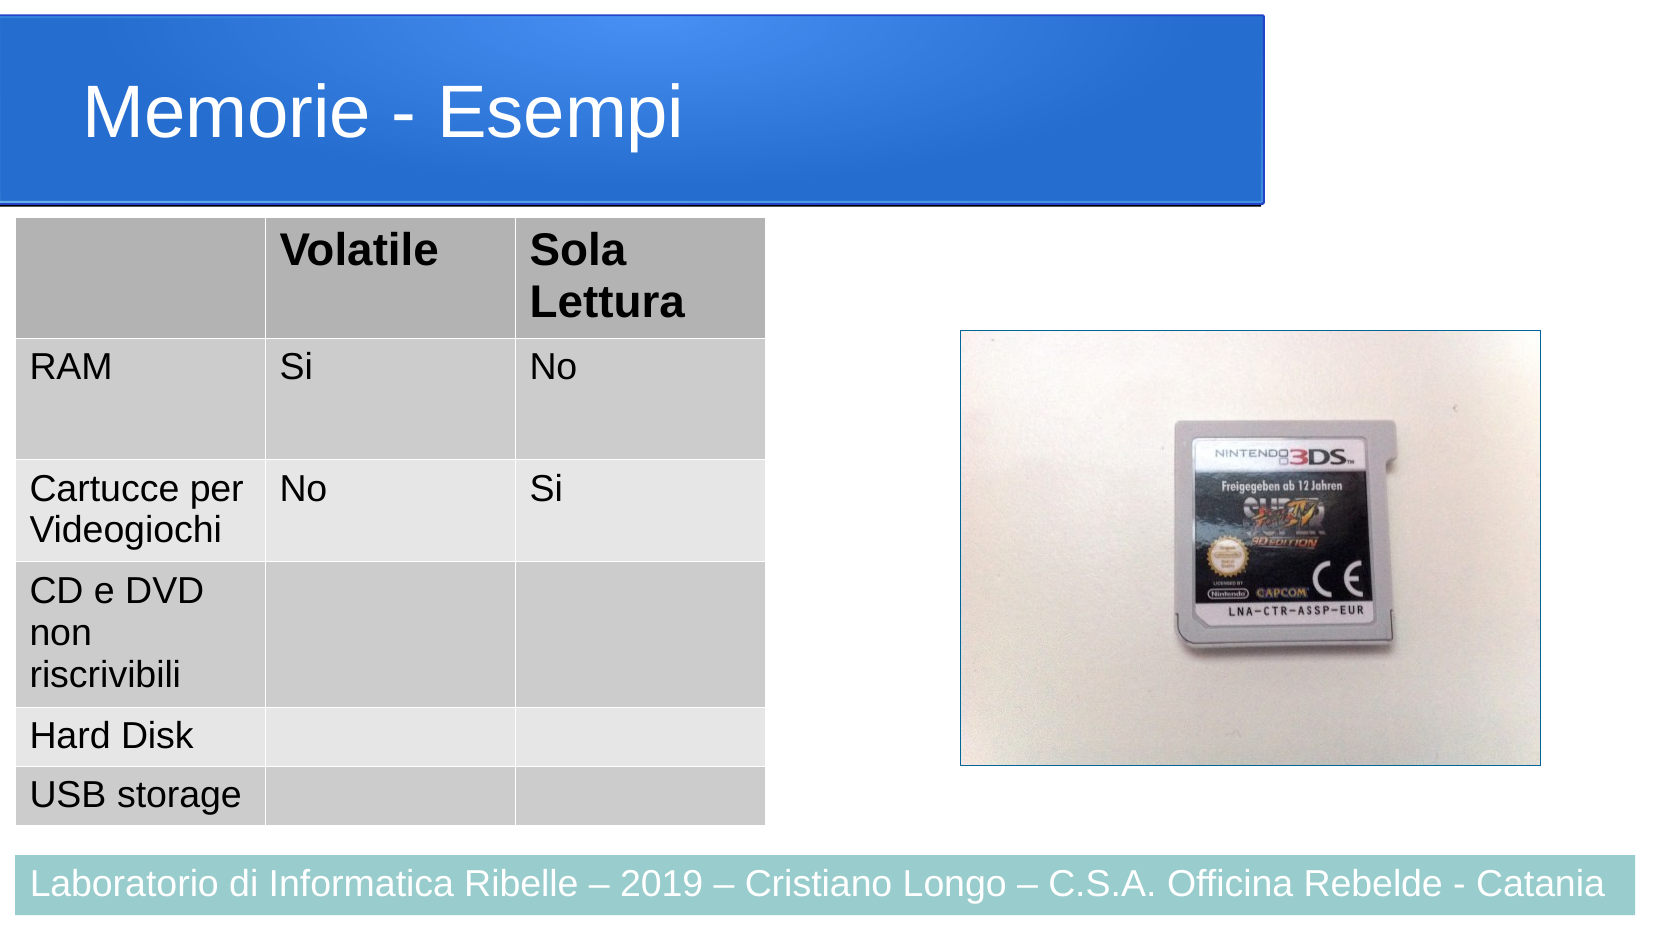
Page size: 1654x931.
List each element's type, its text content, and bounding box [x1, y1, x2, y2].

table_header [16, 218, 265, 338]
table_cell [266, 562, 515, 707]
table_cell Cartucce per Videogiochi [16, 460, 265, 561]
table_cell No [266, 460, 515, 561]
table_cell RAM [16, 339, 265, 459]
table_cell [516, 708, 765, 766]
table_cell [516, 767, 765, 825]
picture [962, 332, 1539, 764]
table_cell Si [266, 339, 515, 459]
title Memorie - Esempi [82, 29, 1235, 196]
table_cell No [516, 339, 765, 459]
table_cell [266, 708, 515, 766]
table_cell Si [516, 460, 765, 561]
table_header Volatile [266, 218, 515, 338]
table_cell Hard Disk [16, 708, 265, 766]
table_cell [516, 562, 765, 707]
table_cell CD e DVD non riscrivibili [16, 562, 265, 707]
text_box Laboratorio di Informatica Ribelle – 2019 – Cristiano Longo – C.S.A. Officina Rebelde - Catania [15, 855, 1636, 916]
table_cell USB storage [16, 767, 265, 825]
table_cell [266, 767, 515, 825]
table_header Sola Lettura [516, 218, 765, 338]
